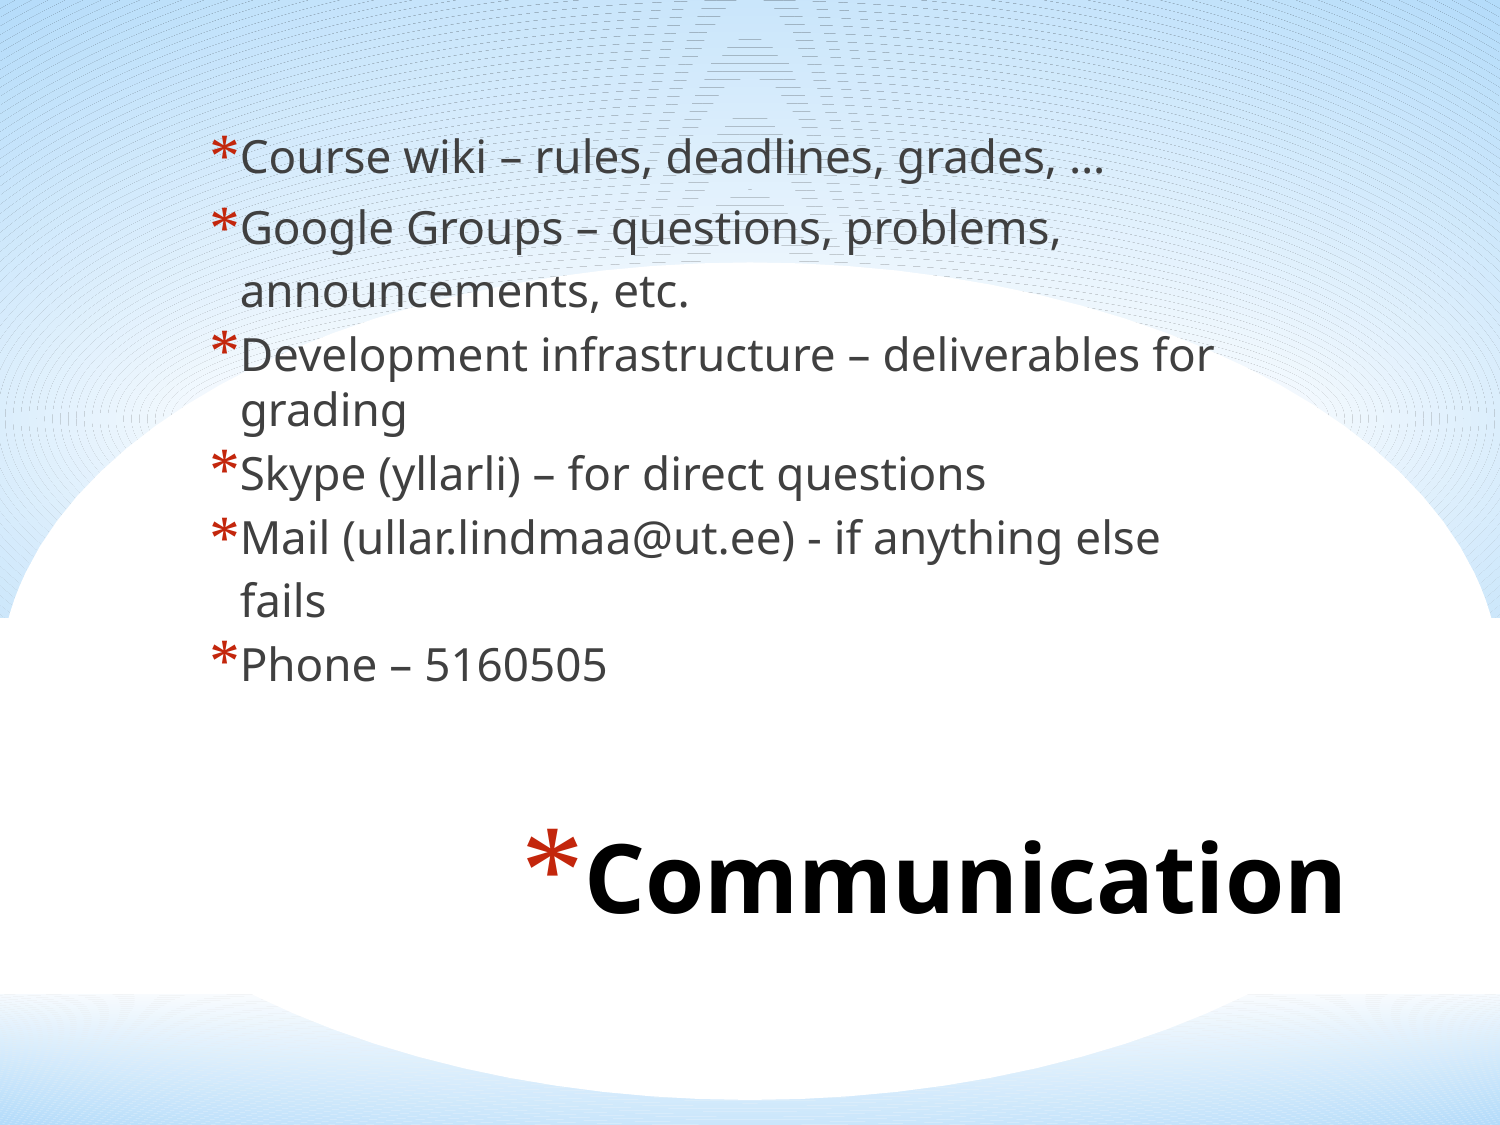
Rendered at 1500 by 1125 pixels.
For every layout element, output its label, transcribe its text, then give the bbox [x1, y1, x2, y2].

list Course wiki – rules, deadlines, grades, … Google Groups – questions, problems, announcements, etc. Development infrastructure – deliverables for grading Skype (yllarli) – for direct questions Mail (ullar.lindmaa@ut.ee) - if anything else fails Phone – 5160505 [187, 120, 1238, 781]
title Communication [187, 810, 1363, 976]
